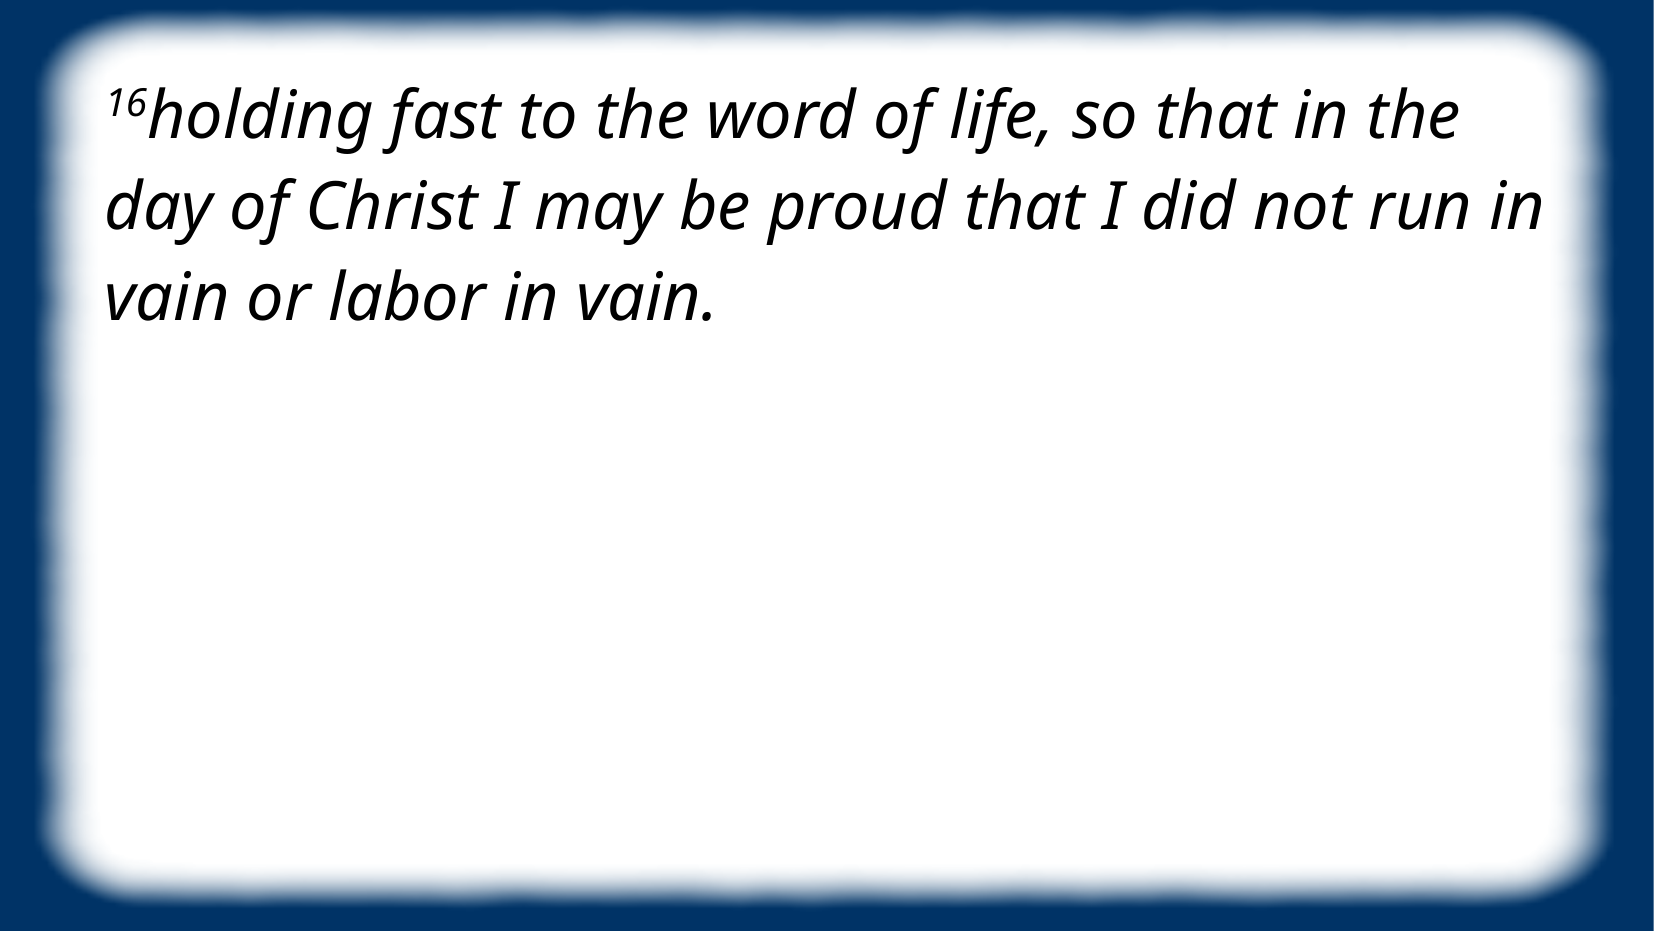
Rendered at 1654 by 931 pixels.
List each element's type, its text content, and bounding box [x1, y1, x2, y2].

picture [0, 0, 1654, 931]
text_box 16holding fast to the word of life, so that in the day of Christ I may be proud that I did not run in vain or labor in vain. [90, 60, 1576, 347]
